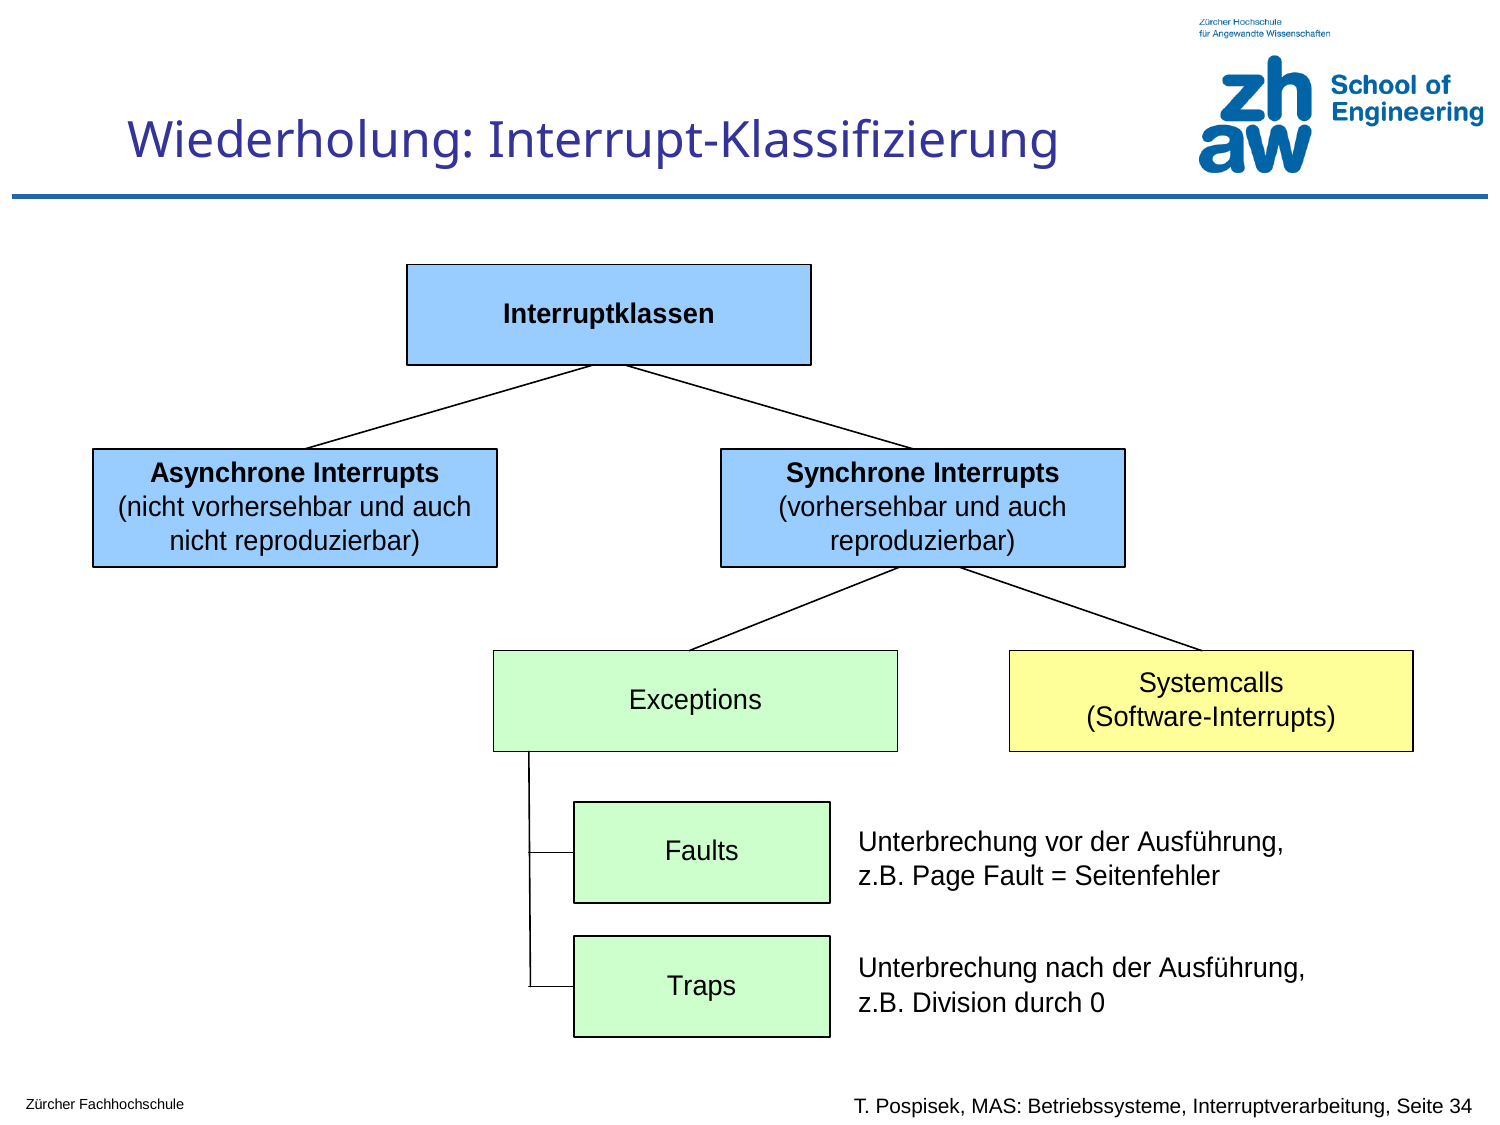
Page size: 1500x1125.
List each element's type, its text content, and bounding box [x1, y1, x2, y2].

title Wiederholung: Interrupt-Klassifizierung [112, 50, 1391, 175]
picture [1199, 19, 1483, 173]
picture [89, 259, 1418, 1040]
